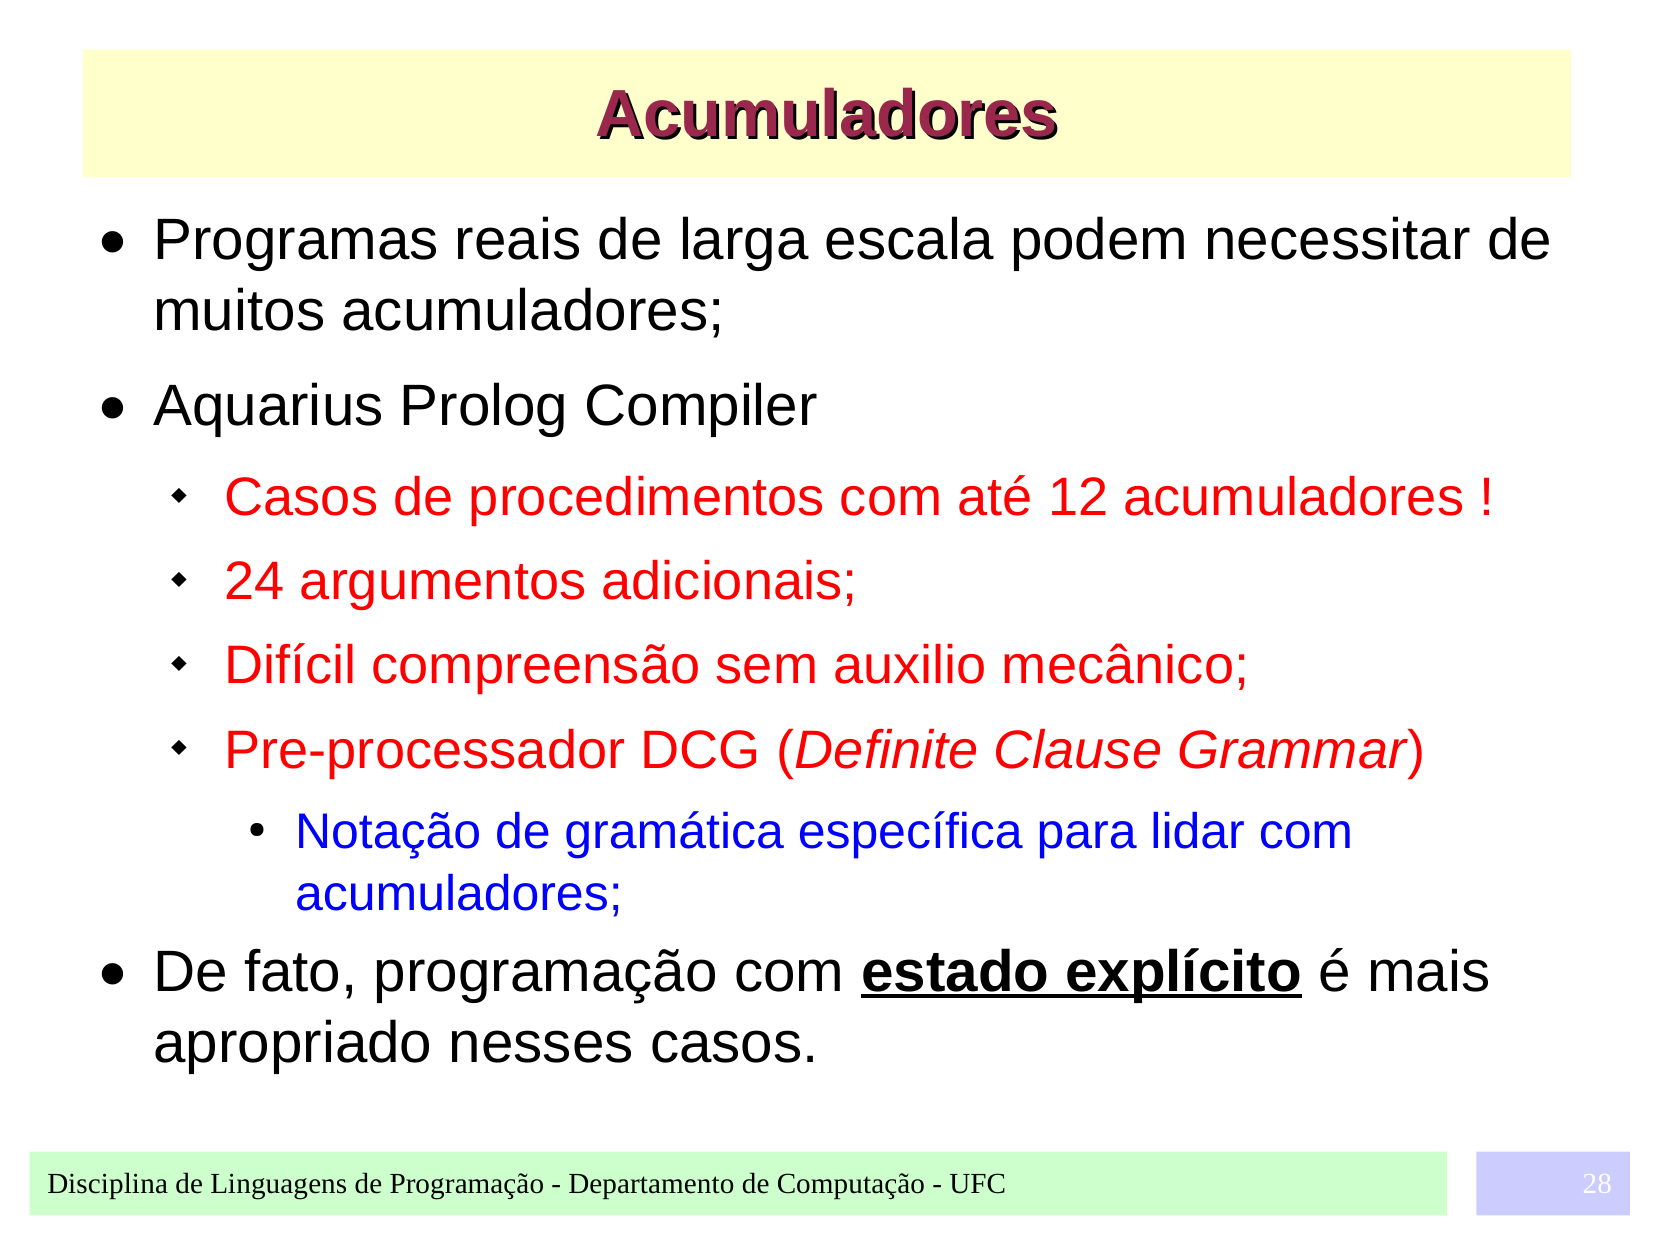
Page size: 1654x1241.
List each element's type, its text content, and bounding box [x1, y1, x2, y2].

title Acumuladores [82, 49, 1571, 178]
list Programas reais de larga escala podem necessitar de muitos acumuladores; Aquarius Prolog Compiler Casos de procedimentos com até 12 acumuladores ! 24 argumentos adicionais; Difícil compreensão sem auxilio mecânico; Pre-processador DCG (Definite Clause Grammar) Notação de gramática específica para lidar com acumuladores; De fato, programação com estado explícito é mais apropriado nesses casos. [82, 206, 1571, 1152]
